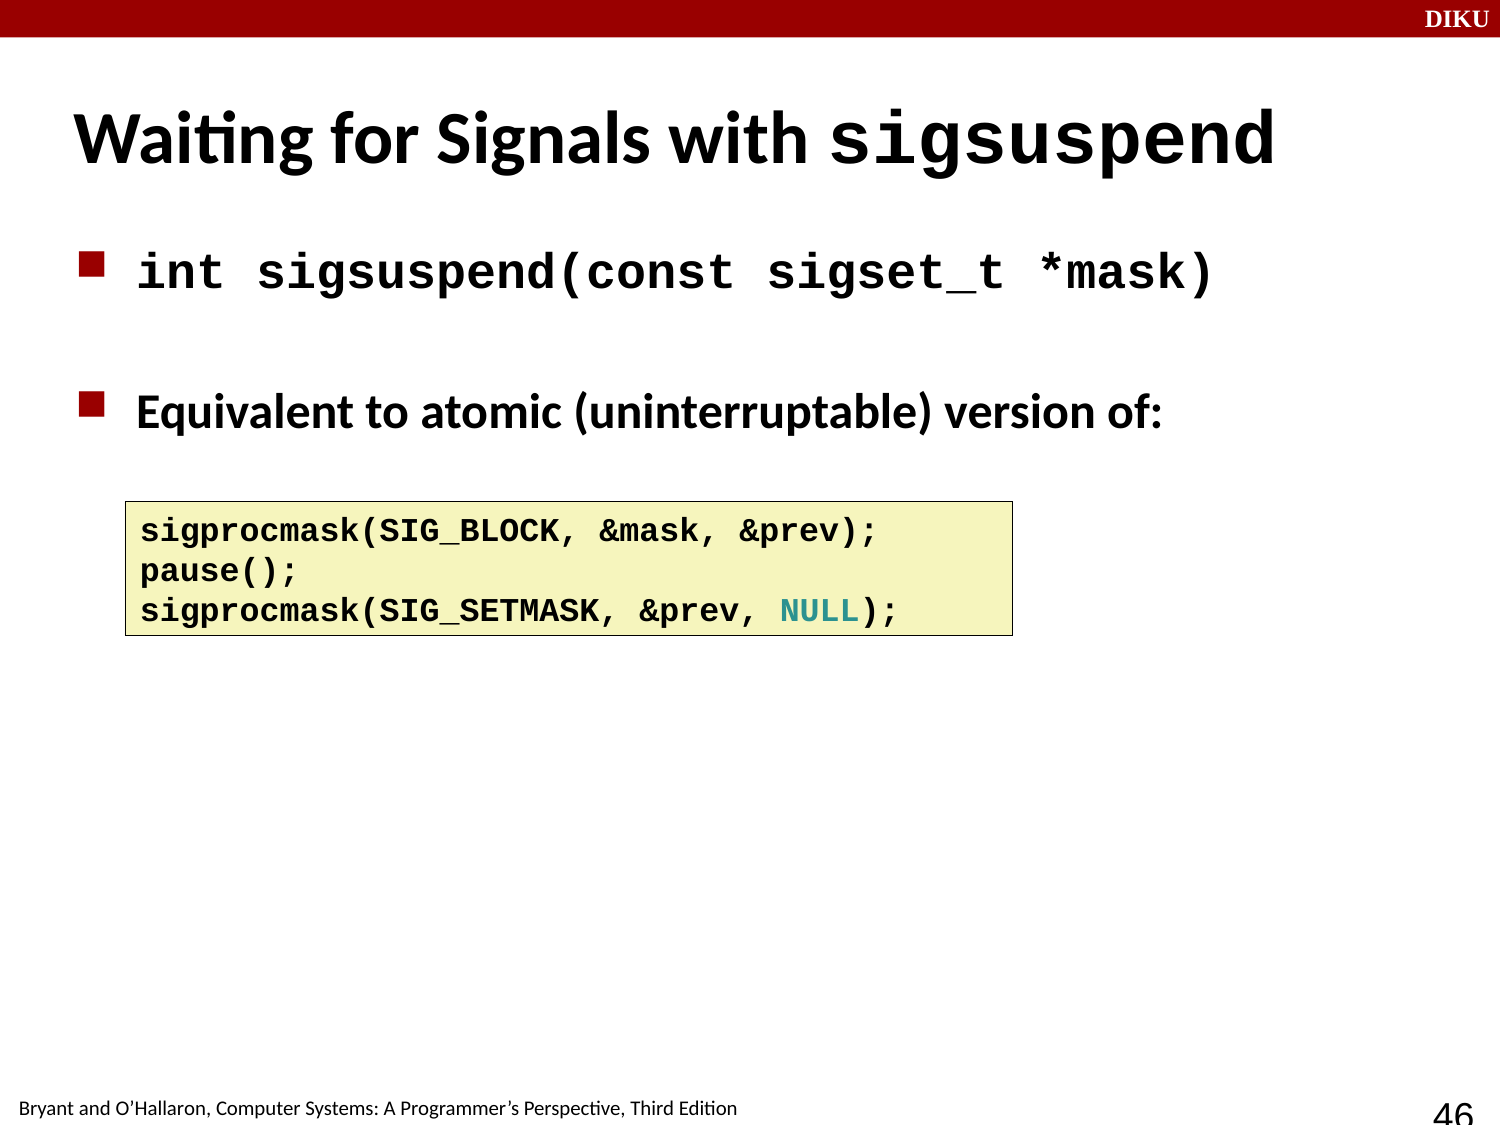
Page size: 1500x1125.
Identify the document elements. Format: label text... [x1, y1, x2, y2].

text_box Waiting for Signals with sigsuspend [58, 71, 1450, 197]
text_box sigprocmask(SIG_BLOCK, &mask, &prev); pause(); sigprocmask(SIG_SETMASK, &prev, NULL); [124, 501, 1013, 636]
text_box int sigsuspend(const sigset_t *mask) Equivalent to atomic (uninterruptable) version of: [65, 230, 1361, 313]
